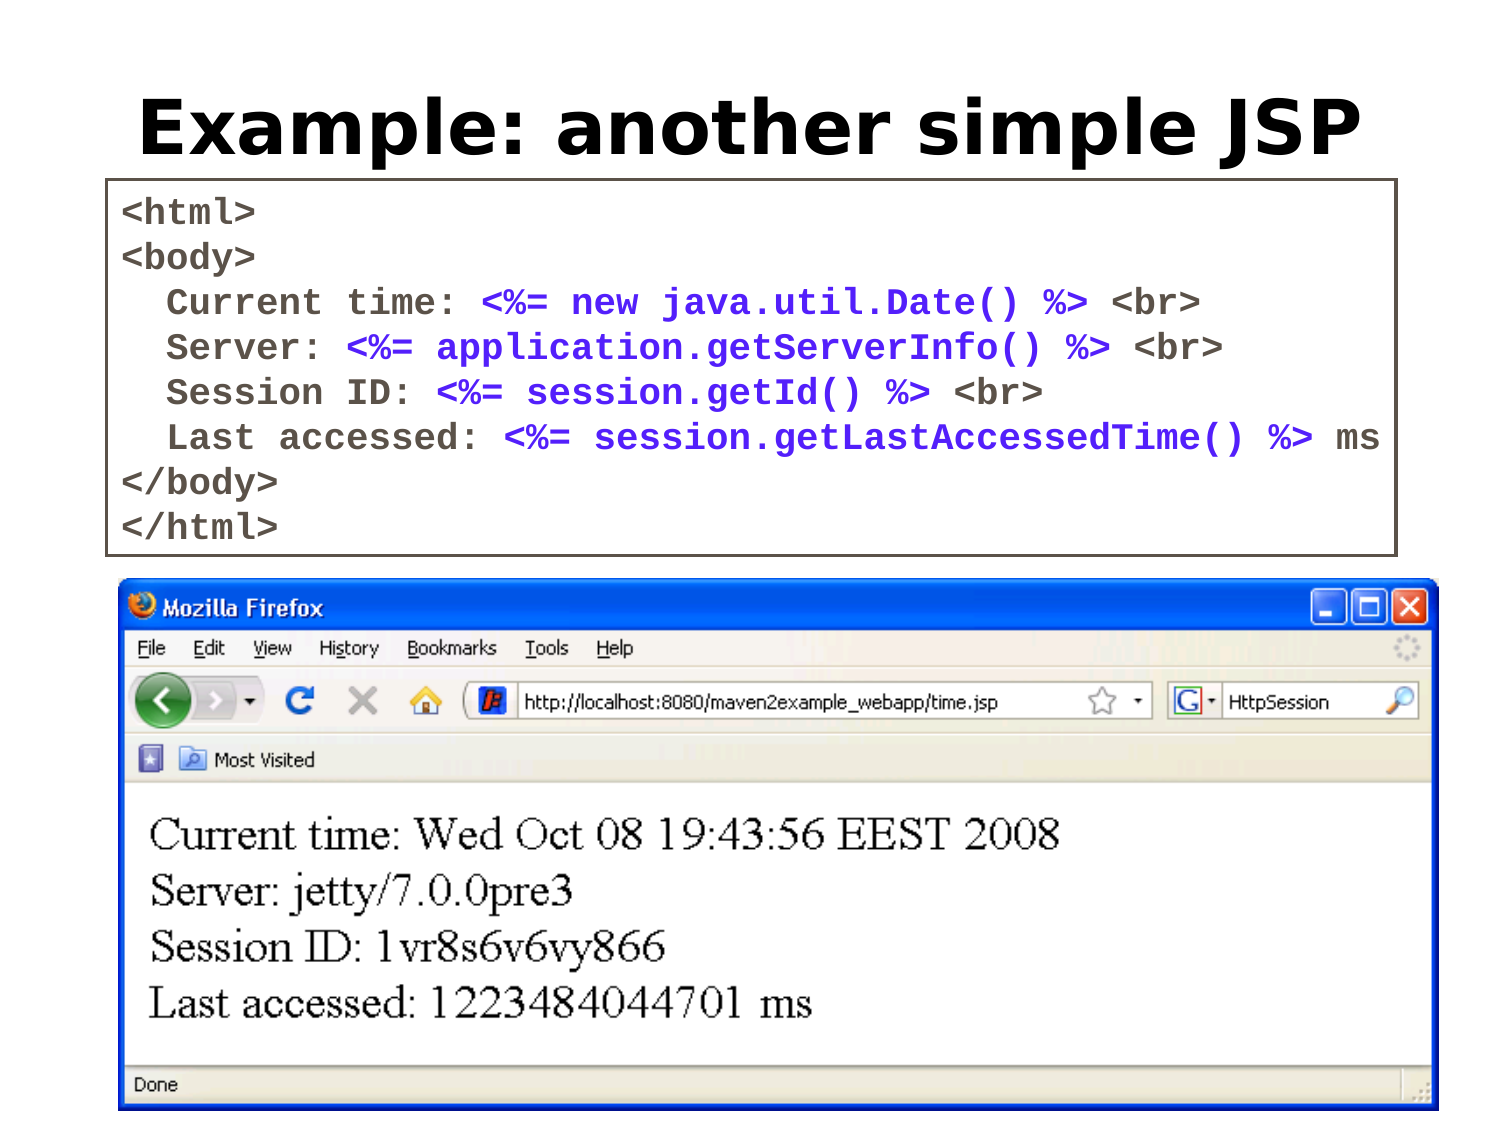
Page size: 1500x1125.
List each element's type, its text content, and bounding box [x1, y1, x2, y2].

title Example: another simple JSP [75, 44, 1425, 177]
picture [118, 578, 1439, 1111]
text_box <html> <body> Current time: <%= new java.util.Date() %> <br> Server: <%= application.getServerInfo() %> <br> Session ID: <%= session.getId() %> <br> Last accessed: <%= session.getLastAccessedTime() %> ms </body> </html> [106, 179, 1397, 556]
